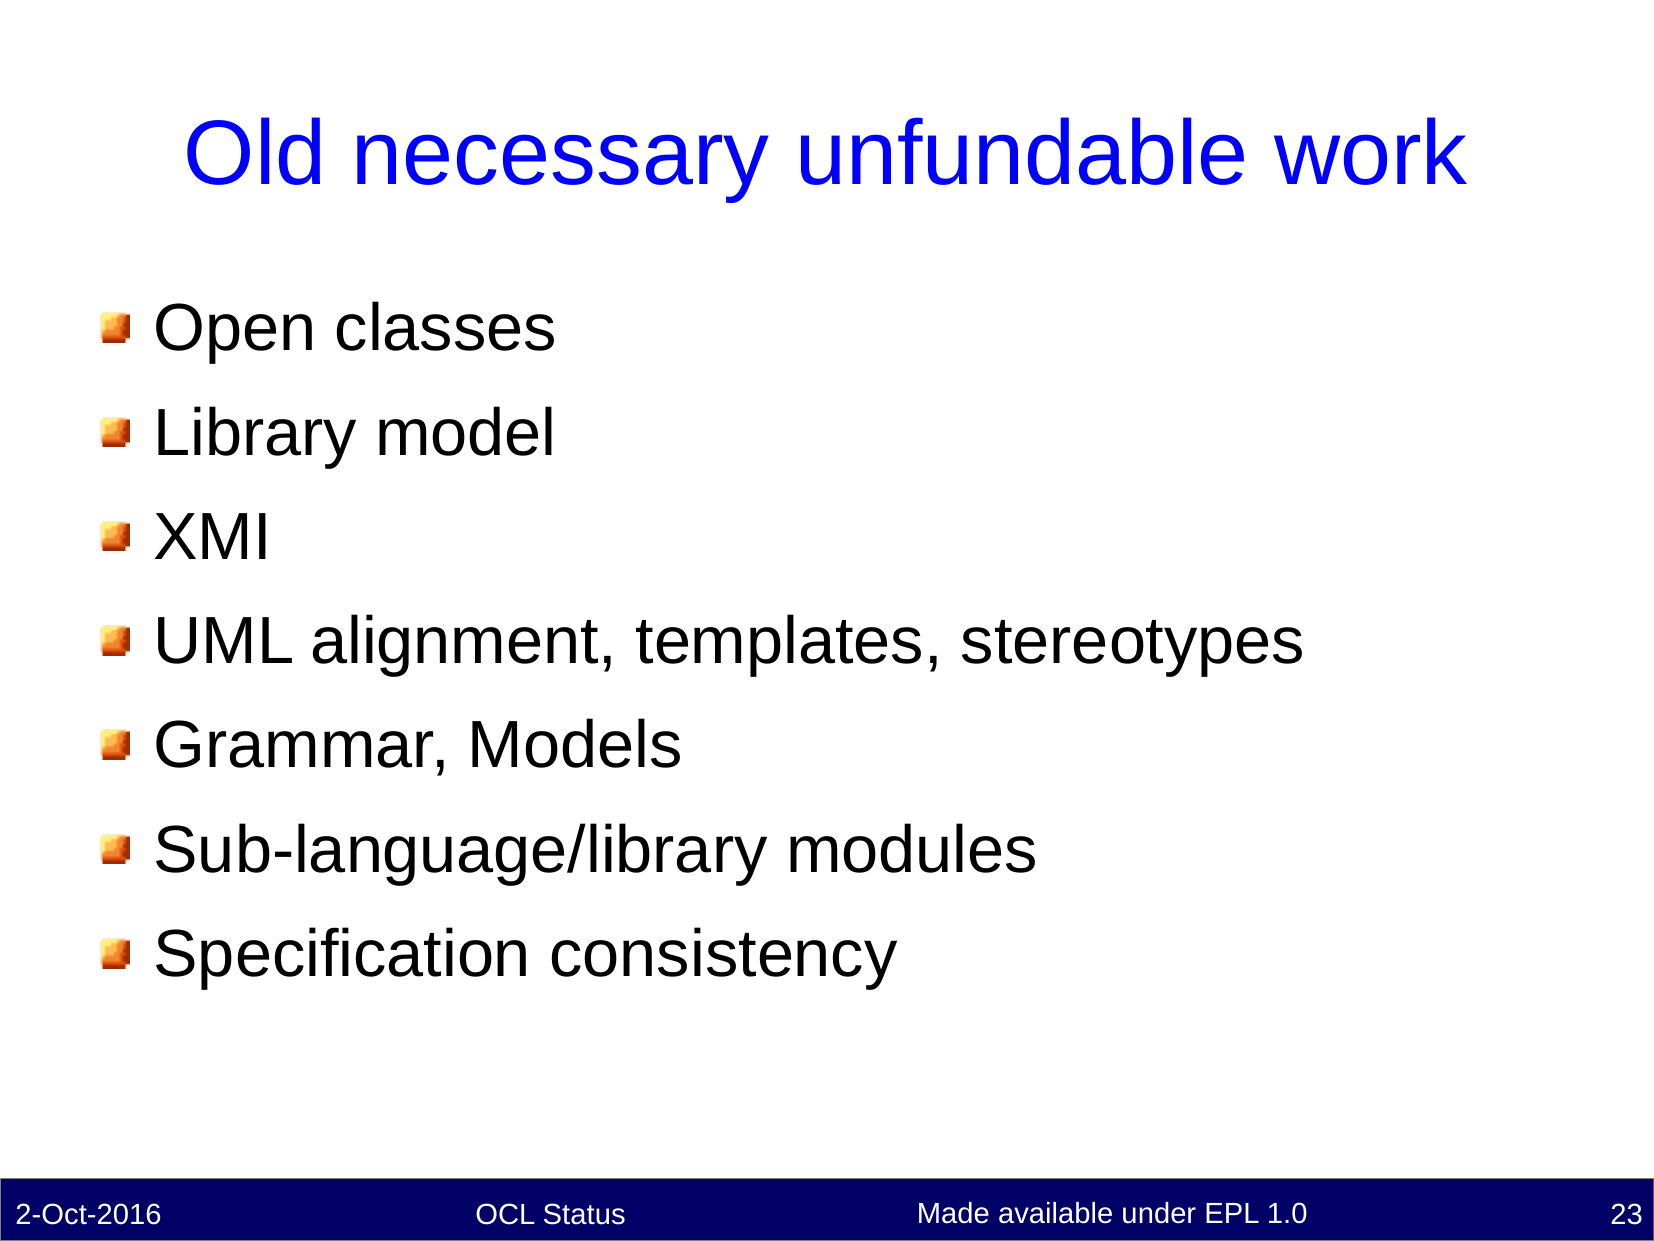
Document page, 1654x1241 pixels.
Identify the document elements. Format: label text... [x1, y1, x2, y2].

list Open classes Library model XMI UML alignment, templates, stereotypes Grammar, Models Sub-language/library modules Specification consistency [82, 290, 1607, 1109]
title Old necessary unfundable work [82, 49, 1571, 257]
